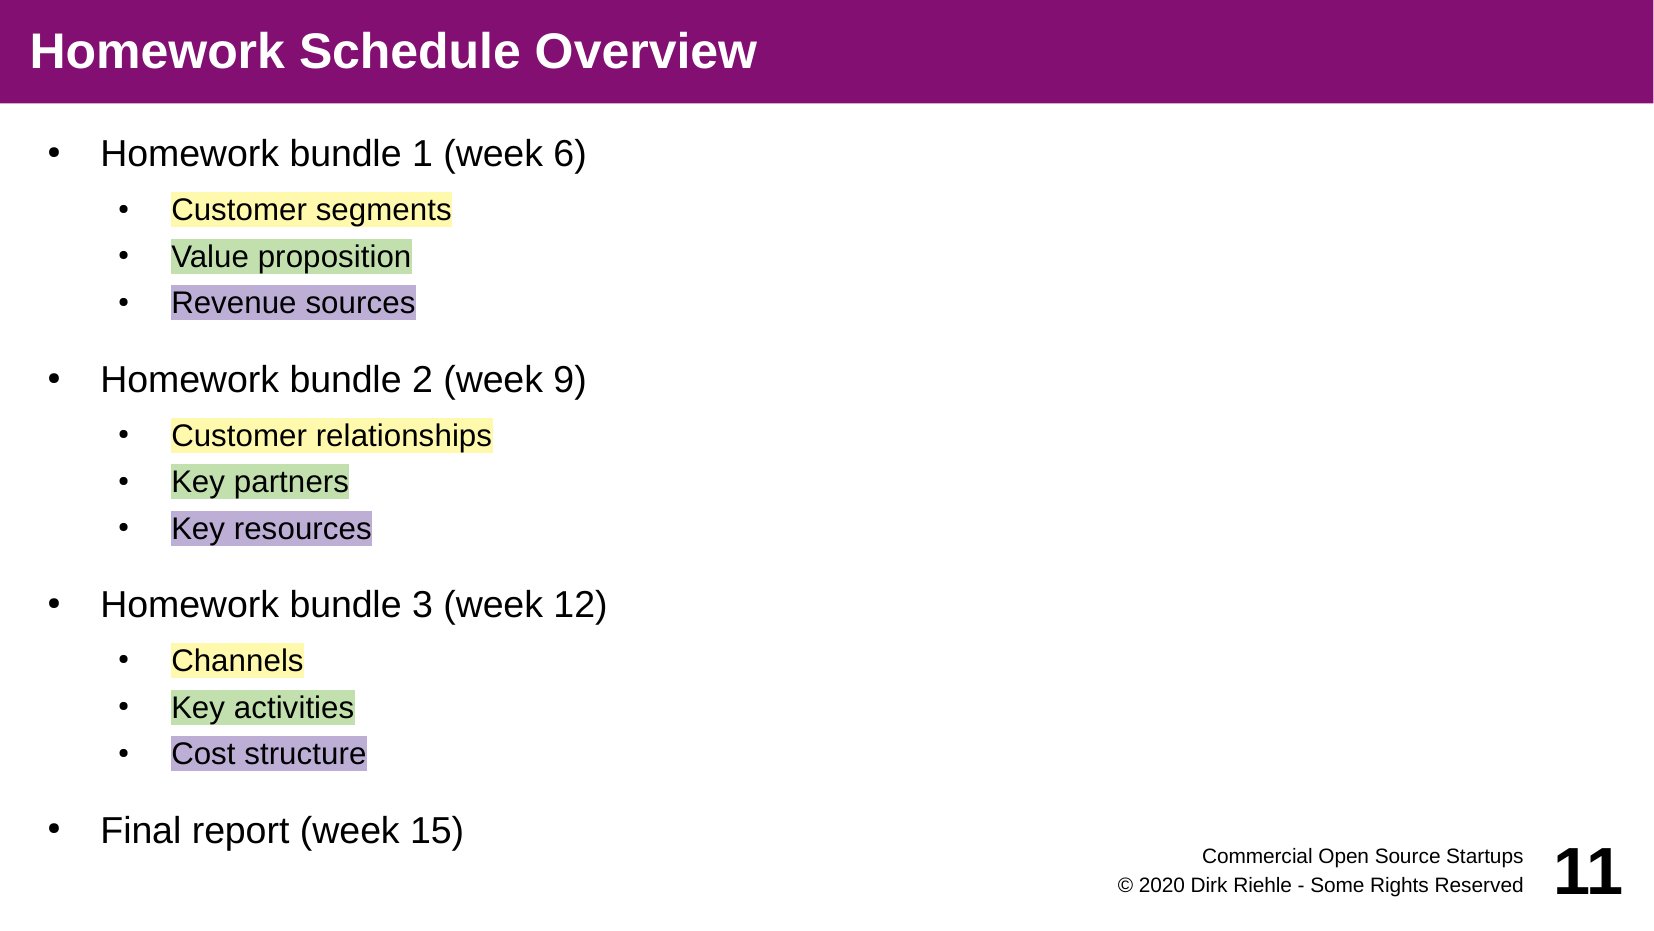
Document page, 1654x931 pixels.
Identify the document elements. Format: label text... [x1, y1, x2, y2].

title Homework Schedule Overview [0, 0, 1654, 104]
list Homework bundle 1 (week 6) Customer segments Value proposition Revenue sources Homework bundle 2 (week 9) Customer relationships Key partners Key resources Homework bundle 3 (week 12) Channels Key activities Cost structure Final report (week 15) [29, 132, 1625, 813]
